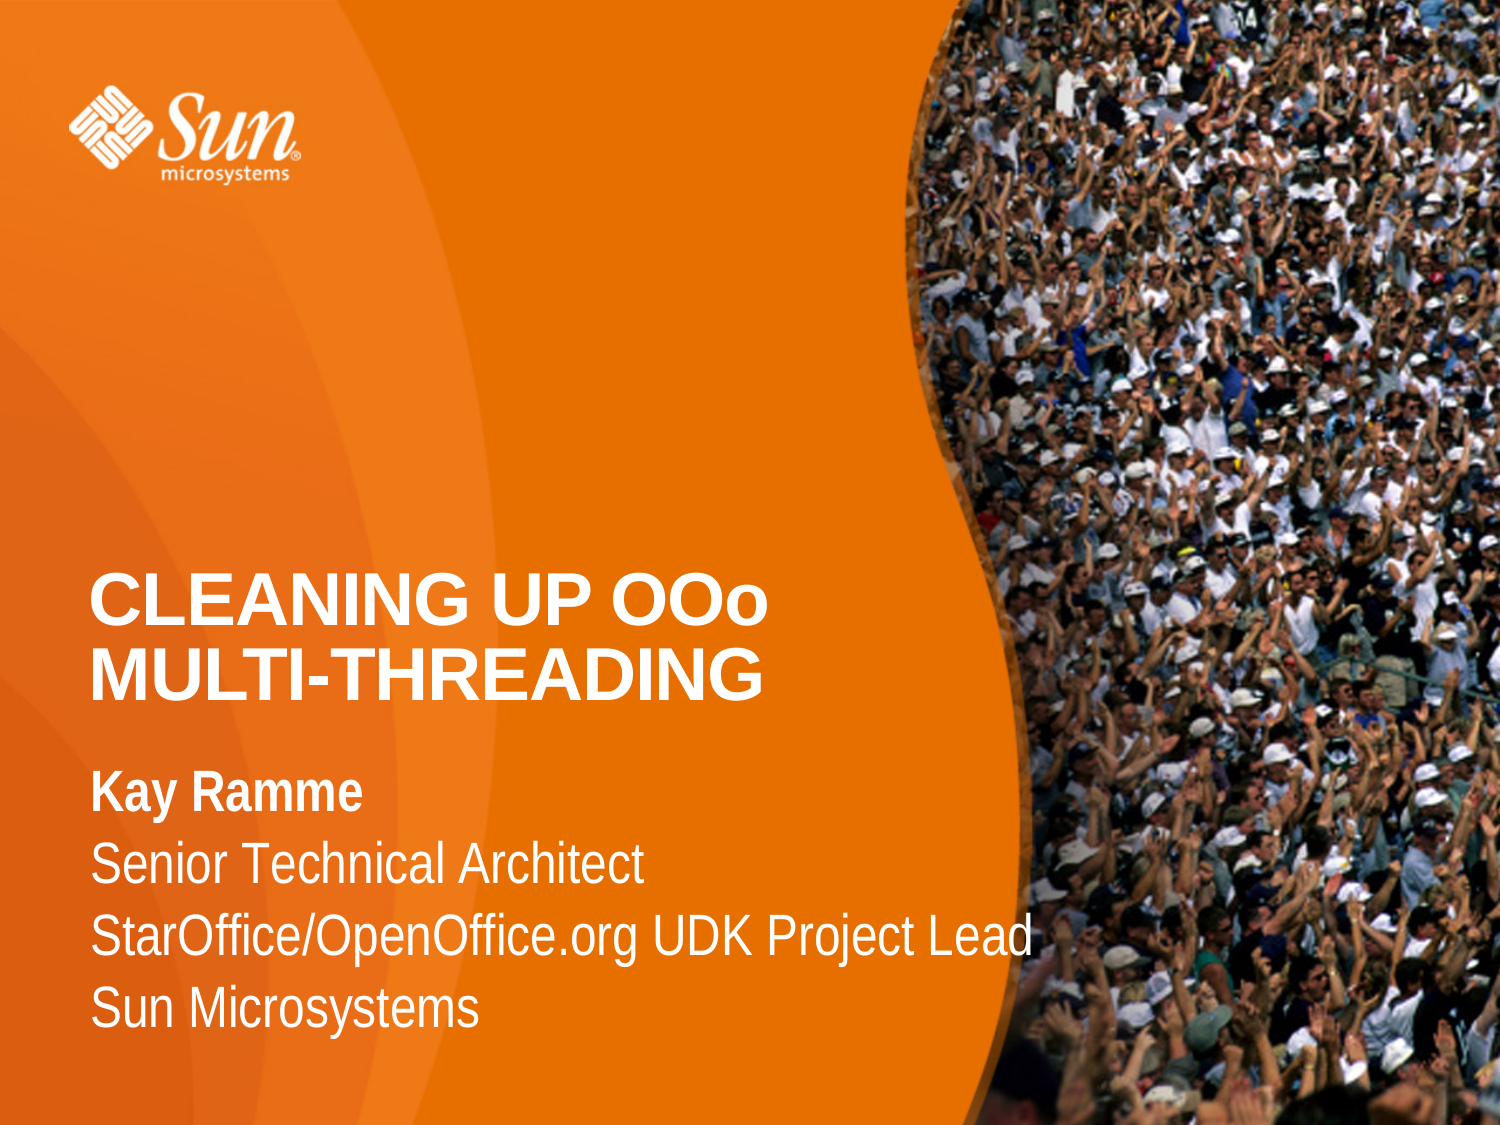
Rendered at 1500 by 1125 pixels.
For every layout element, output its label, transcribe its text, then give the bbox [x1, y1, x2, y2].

picture [0, 0, 1500, 1125]
title CLEANING UP OOo MULTI-THREADING [88, 470, 908, 716]
list Kay Ramme Senior Technical Architect StarOffice/OpenOffice.org UDK Project Lead Sun Microsystems [90, 766, 1124, 1048]
